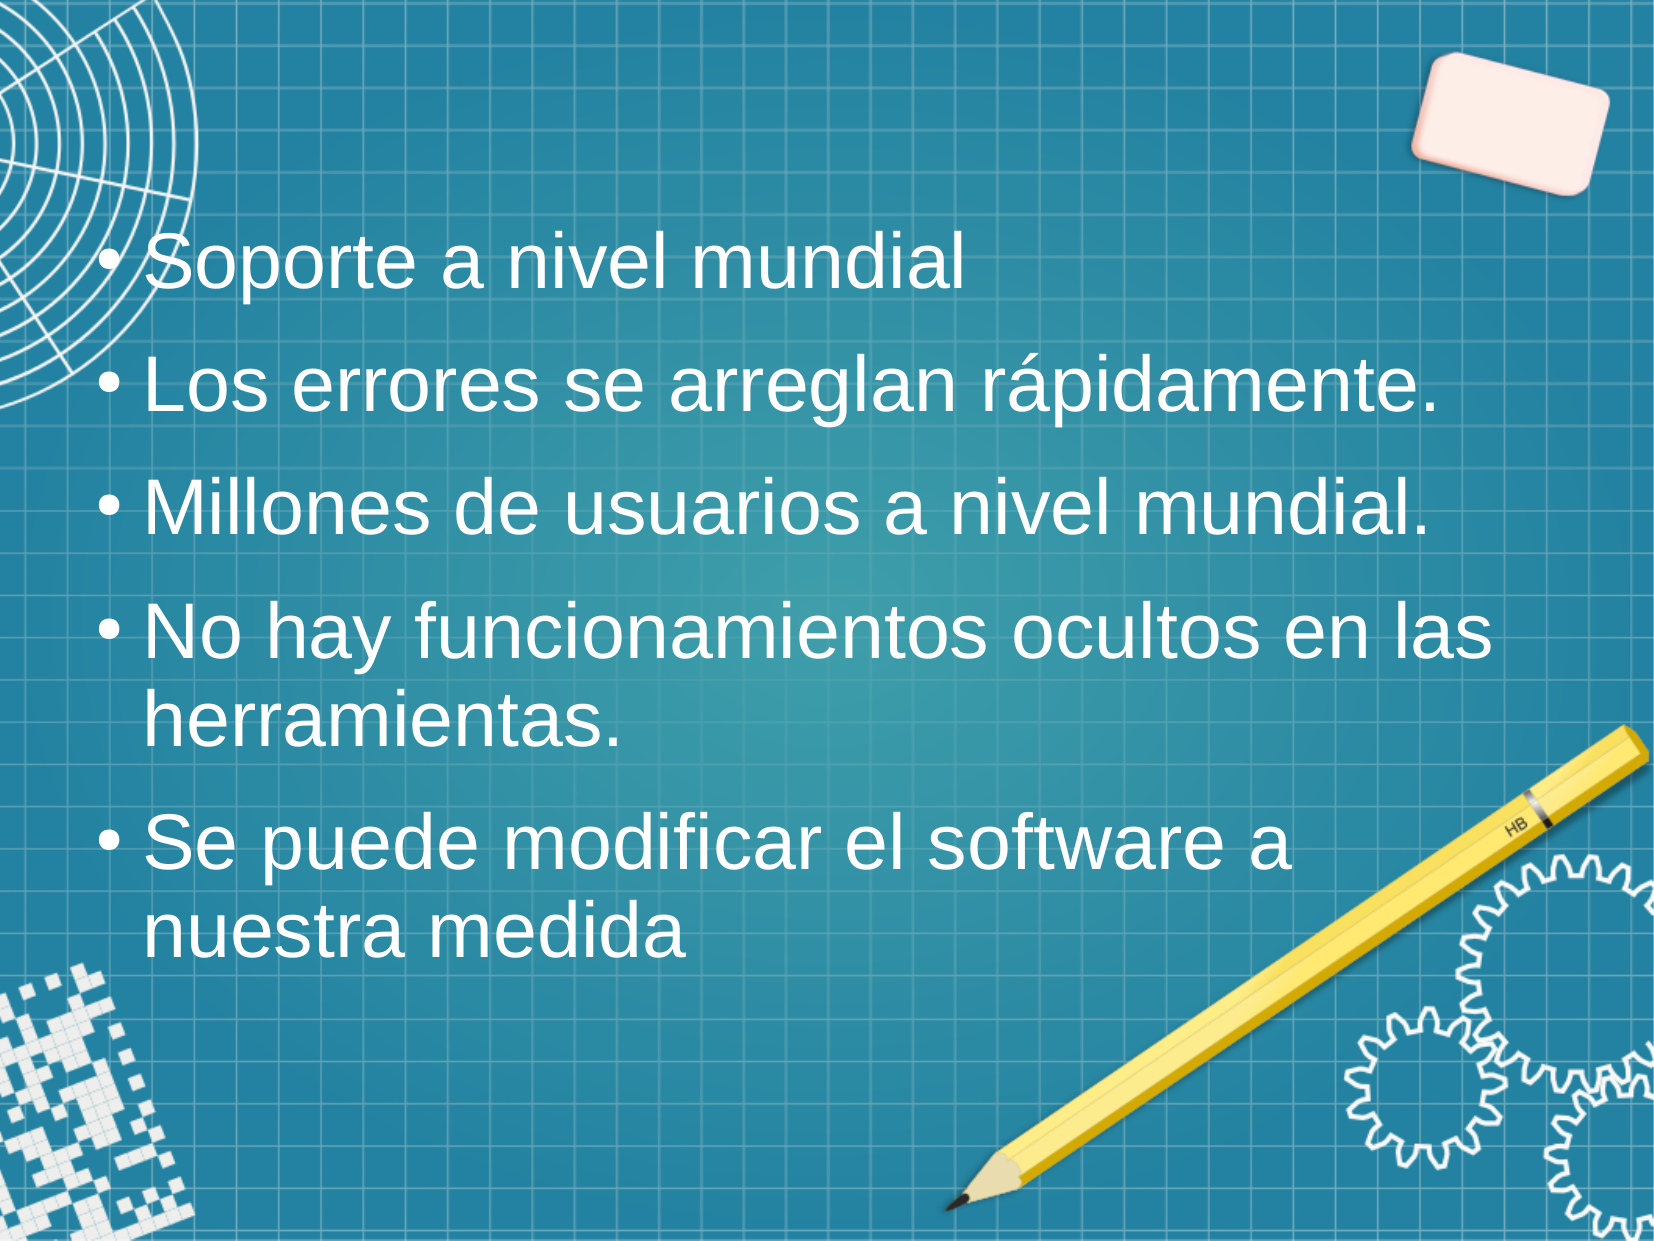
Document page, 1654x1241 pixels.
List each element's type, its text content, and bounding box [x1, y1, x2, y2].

list Soporte a nivel mundial Los errores se arreglan rápidamente. Millones de usuarios a nivel mundial. No hay funcionamientos ocultos en las herramientas. Se puede modificar el software a nuestra medida [79, 216, 1568, 982]
picture [0, 0, 1654, 1241]
